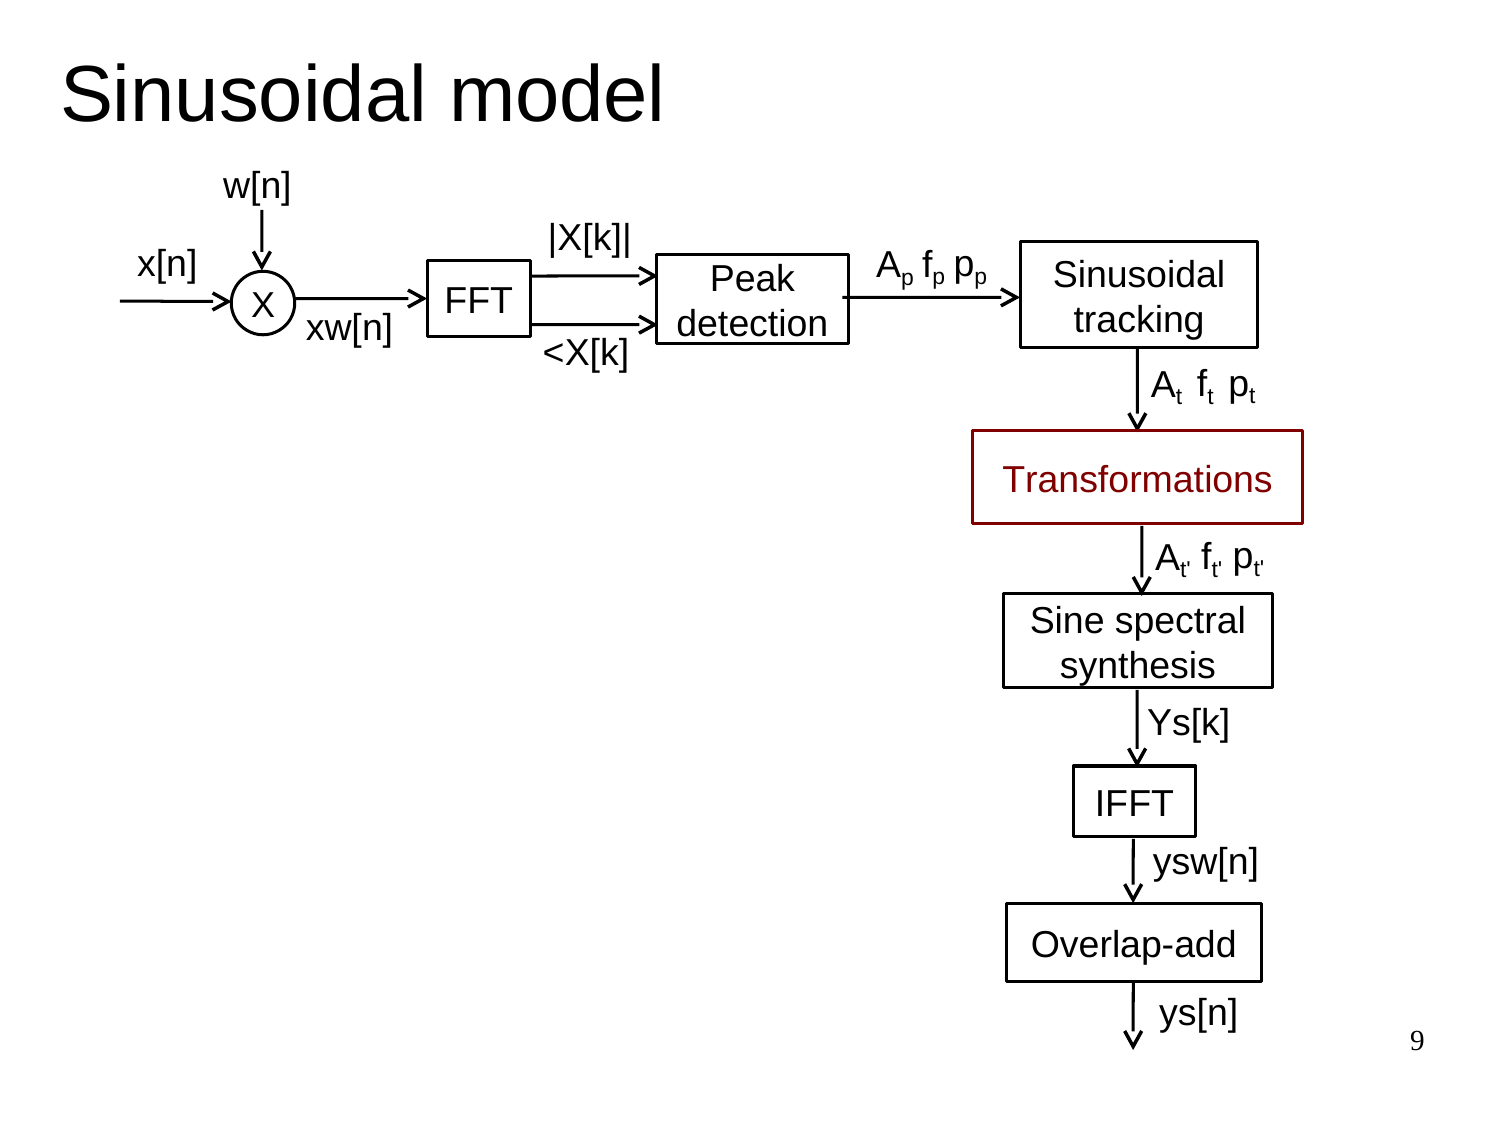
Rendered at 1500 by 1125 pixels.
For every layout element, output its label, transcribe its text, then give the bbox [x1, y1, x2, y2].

text_box ft [1182, 352, 1232, 418]
text_box FFT [427, 260, 531, 337]
text_box pp [938, 232, 1006, 298]
text_box ft' [1186, 525, 1218, 590]
text_box <X[k] [527, 324, 651, 385]
text_box Transformations [972, 430, 1303, 524]
text_box Sine spectral synthesis [1003, 593, 1273, 688]
text_box x[n] [122, 235, 218, 296]
text_box Peak detection [656, 254, 849, 344]
text_box ys[n] [1144, 984, 1260, 1045]
text_box IFFT [1073, 766, 1196, 837]
text_box fp [907, 233, 938, 298]
text_box Ys[k] [1132, 694, 1252, 755]
text_box Overlap-add [1006, 903, 1262, 982]
text_box At' [1140, 525, 1206, 591]
text_box xw[n] [291, 299, 415, 360]
text_box X [231, 271, 295, 335]
text_box Ap [861, 233, 933, 299]
text_box ysw[n] [1138, 833, 1282, 895]
text_box w[n] [208, 188, 313, 219]
text_box Sinusoidal tracking [1020, 241, 1258, 348]
text_box At [1136, 353, 1182, 418]
text_box |X[k]| [532, 209, 654, 271]
text_box pt' [1218, 524, 1280, 590]
text_box pt [1213, 351, 1274, 417]
title Sinusoidal model [60, 0, 1411, 188]
